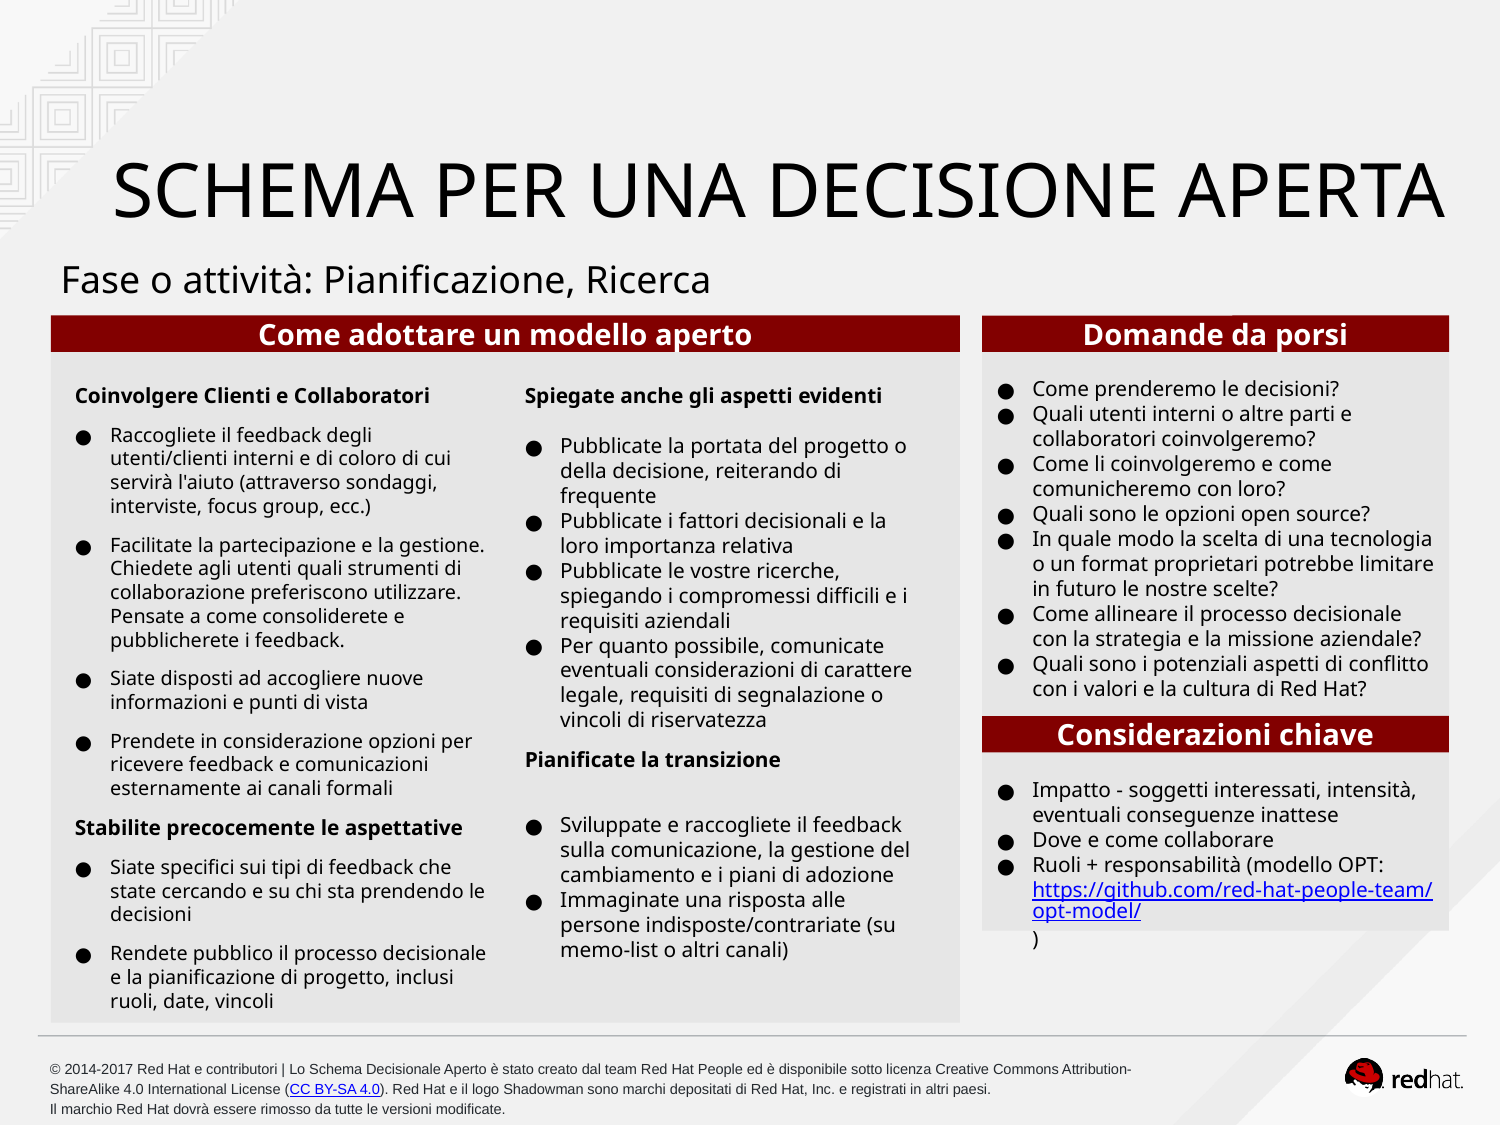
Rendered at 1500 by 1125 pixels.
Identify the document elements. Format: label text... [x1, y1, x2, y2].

text_box Spiegate anche gli aspetti evidenti Pubblicate la portata del progetto o della decisione, reiterando di frequente Pubblicate i fattori decisionali e la loro importanza relativa Pubblicate le vostre ricerche, spiegando i compromessi difficili e i requisiti aziendali Per quanto possibile, comunicate eventuali considerazioni di carattere legale, requisiti di segnalazione o vincoli di riservatezza Pianificate la transizione Sviluppate e raccogliete il feedback sulla comunicazione, la gestione del cambiamento e i piani di adozione Immaginate una risposta alle persone indisposte/contrariate (su memo-list o altri canali) [509, 375, 945, 973]
text_box Fase o attività: Pianificazione, Ricerca [45, 249, 975, 300]
picture [0, 0, 1500, 1125]
text_box Impatto - soggetti interessati, intensità, eventuali conseguenze inattese Dove e come collaborare Ruoli + responsabilità (modello OPT: https://github.com/red-hat-people-team/opt-model/) [982, 753, 1449, 931]
text_box Come adottare un modello aperto [50, 315, 960, 352]
text_box Domande da porsi [982, 315, 1450, 352]
text_box [50, 352, 960, 1023]
text_box Coinvolgere Clienti e Collaboratori Raccogliete il feedback degli utenti/clienti interni e di coloro di cui servirà l'aiuto (attraverso sondaggi, interviste, focus group, ecc.) Facilitate la partecipazione e la gestione. Chiedete agli utenti quali strumenti di collaborazione preferiscono utilizzare. Pensate a come consoliderete e pubblicherete i feedback. Siate disposti ad accogliere nuove informazioni e punti di vista Prendete in considerazione opzioni per ricevere feedback e comunicazioni esternamente ai canali formali Stabilite precocemente le aspettative Siate specifici sui tipi di feedback che state cercando e su chi sta prendendo le decisioni Rendete pubblico il processo decisionale e la pianificazione di progetto, inclusi ruoli, date, vincoli [59, 374, 510, 1014]
text_box SCHEMA PER UNA DECISIONE APERTA [112, 0, 1470, 233]
text_box Considerazioni chiave [982, 715, 1449, 753]
text_box Come prenderemo le decisioni? Quali utenti interni o altre parti e collaboratori coinvolgeremo? Come li coinvolgeremo e come comunicheremo con loro? Quali sono le opzioni open source? In quale modo la scelta di una tecnologia o un format proprietari potrebbe limitare in futuro le nostre scelte? Come allineare il processo decisionale con la strategia e la missione aziendale? Quali sono i potenziali aspetti di conflitto con i valori e la cultura di Red Hat? [982, 352, 1450, 716]
